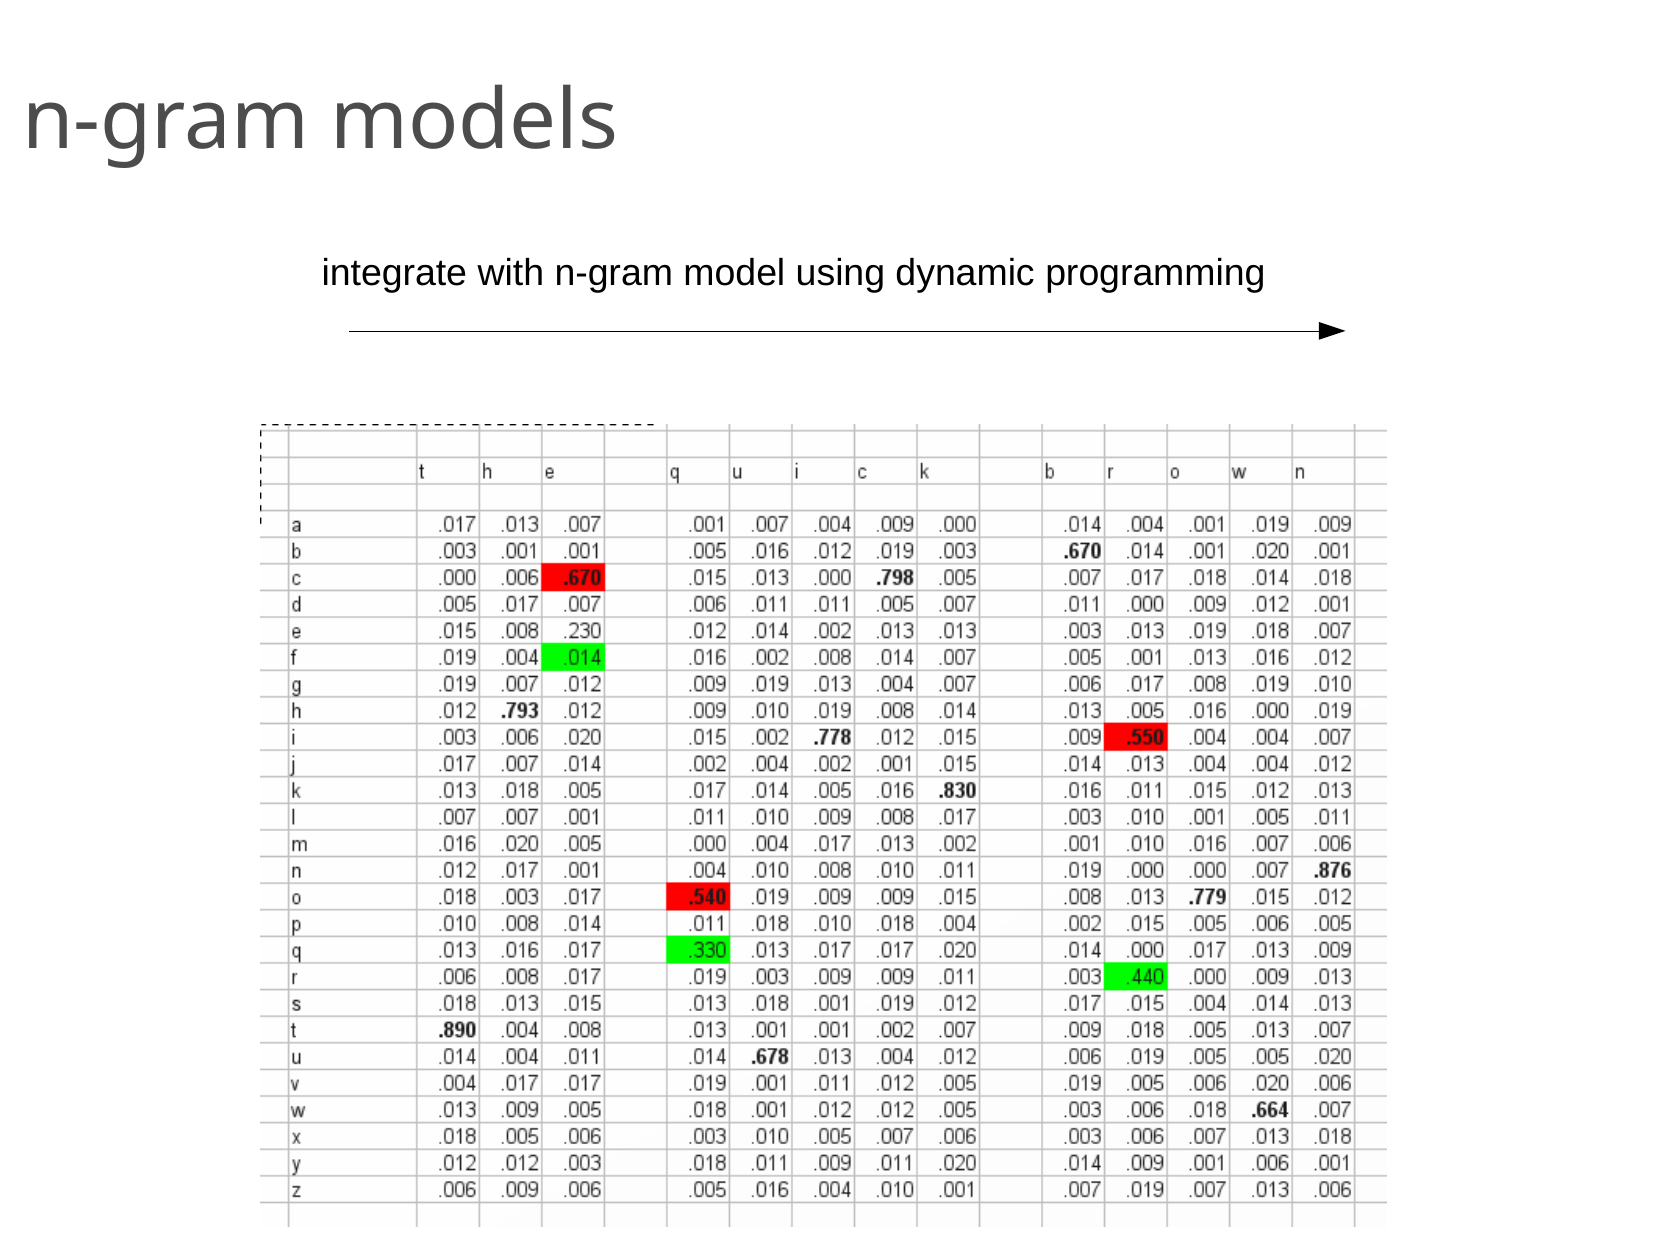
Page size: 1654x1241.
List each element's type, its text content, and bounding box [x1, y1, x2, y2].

picture [260, 424, 1387, 1227]
text_box integrate with n-gram model using dynamic programming [306, 244, 1392, 302]
title n-gram models [22, 26, 1654, 205]
